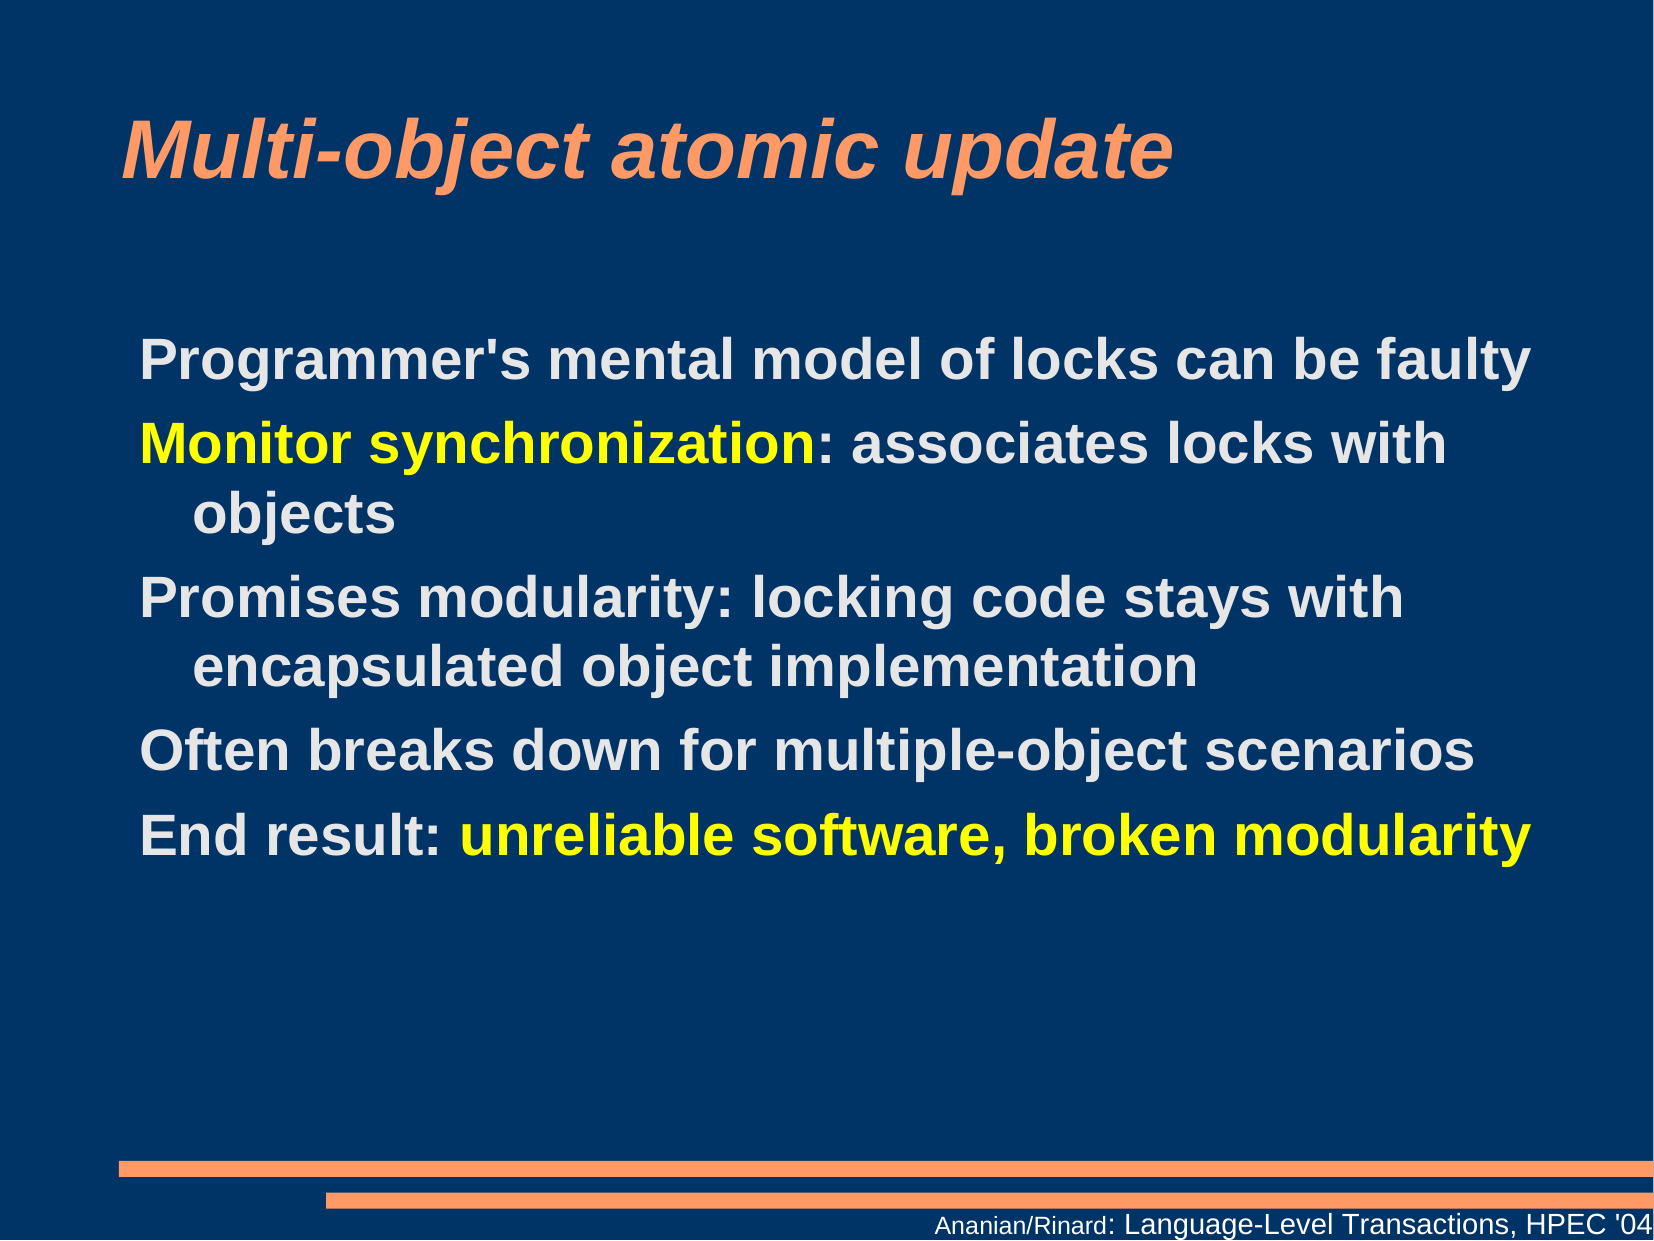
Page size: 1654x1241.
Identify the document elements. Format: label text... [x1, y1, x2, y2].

title Multi-object atomic update [121, 46, 1534, 254]
list Programmer's mental model of locks can be faulty Monitor synchronization: associates locks with objects Promises modularity: locking code stays with encapsulated object implementation Often breaks down for multiple-object scenarios End result: unreliable software, broken modularity [121, 322, 1561, 1133]
